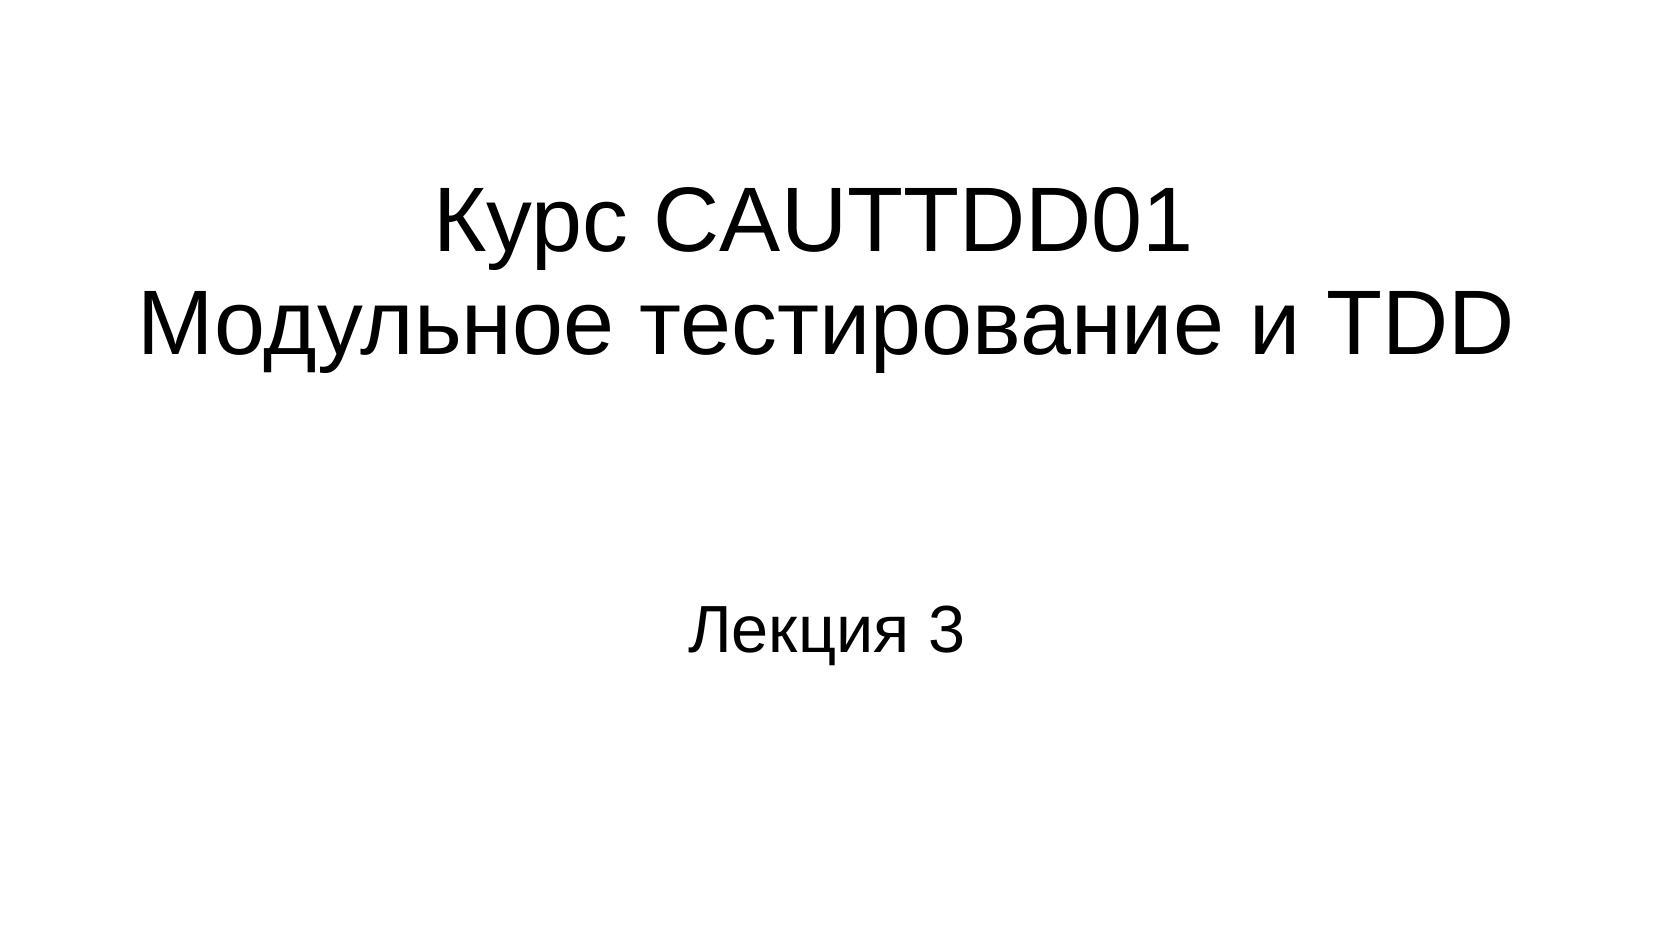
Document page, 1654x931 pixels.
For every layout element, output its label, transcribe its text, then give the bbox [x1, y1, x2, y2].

text_box Лекция 3 [82, 501, 1571, 758]
title Курс CAUTTDD01 Модульное тестирование и TDD [82, 168, 1571, 374]
